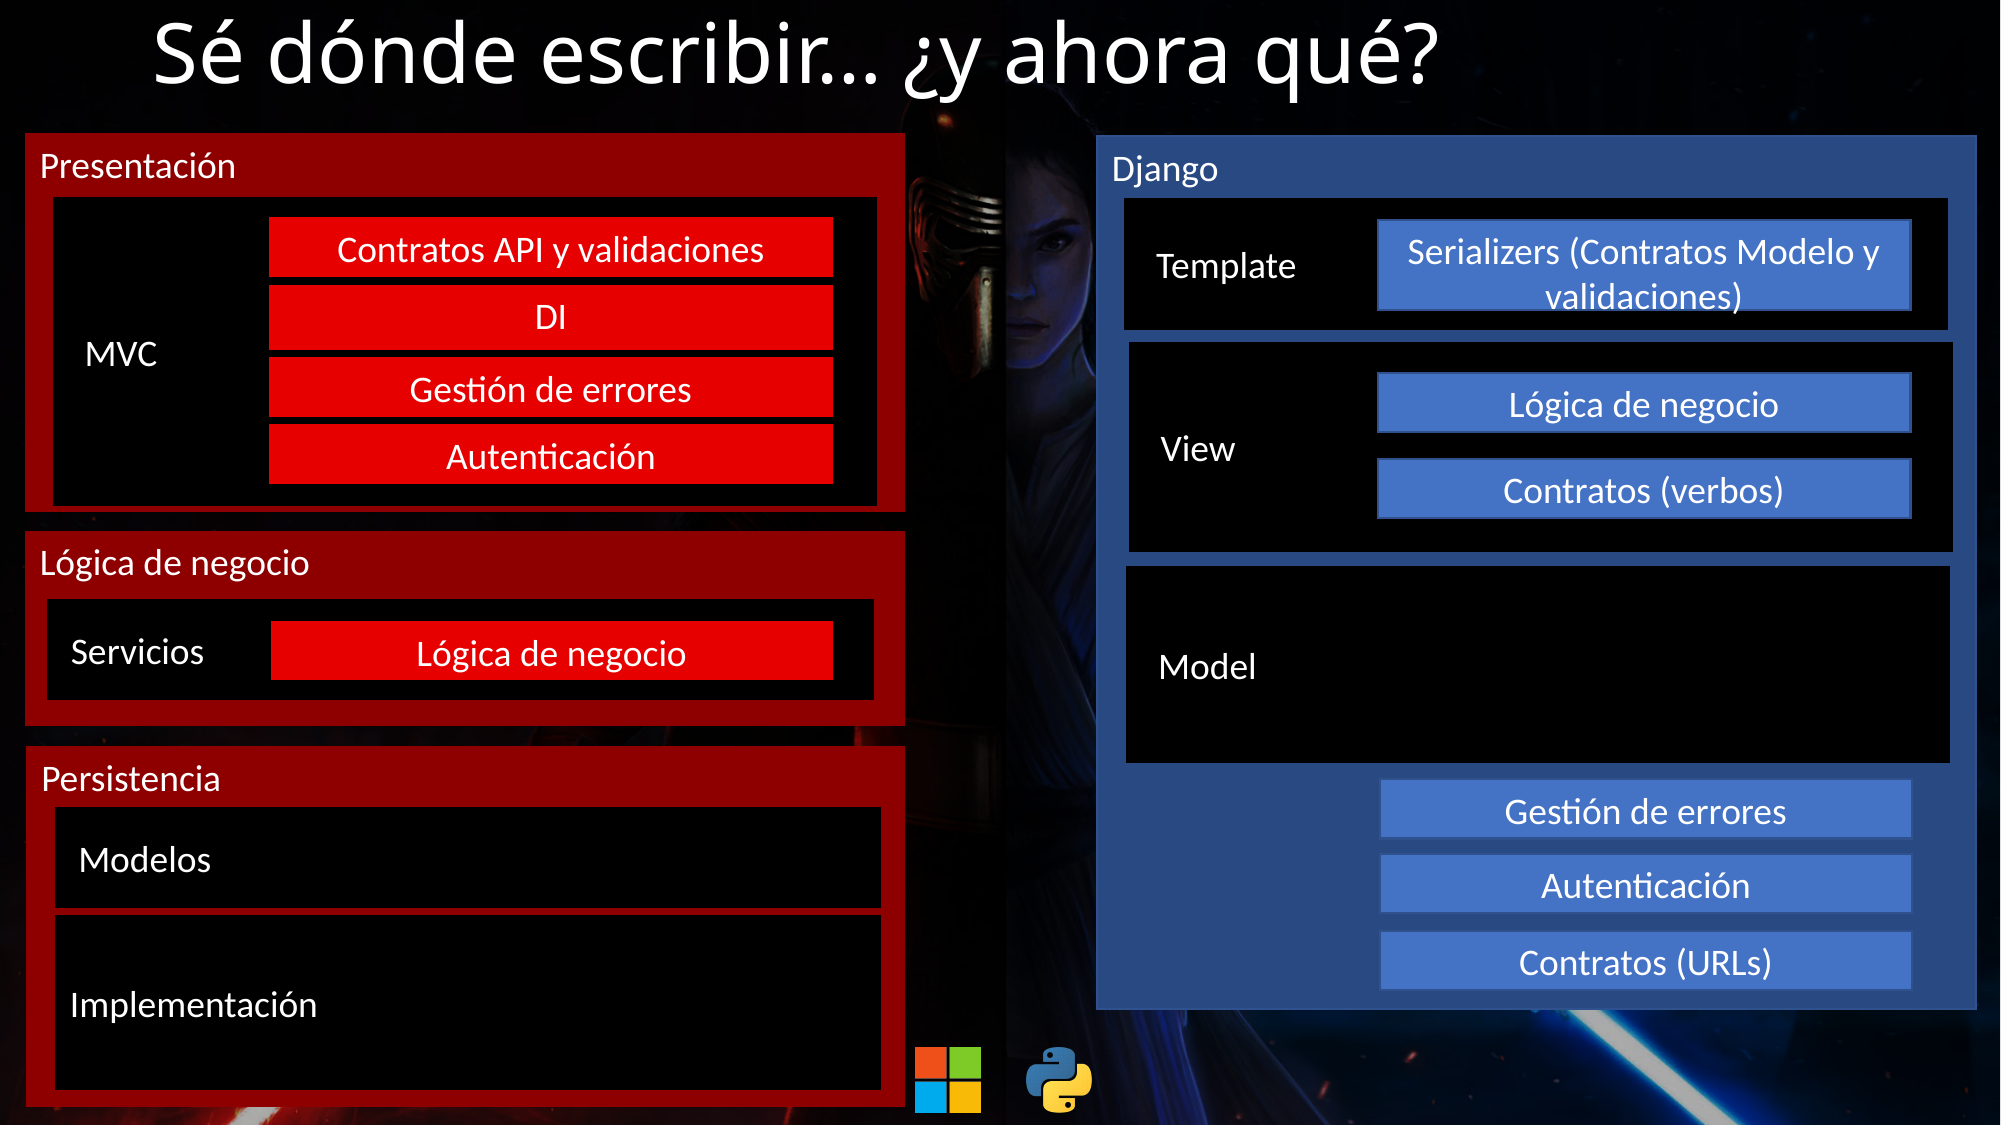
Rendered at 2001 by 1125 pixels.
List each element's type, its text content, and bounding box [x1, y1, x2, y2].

text_box Gestión de errores [269, 357, 833, 417]
text_box Template [1124, 198, 1948, 330]
text_box DI [269, 285, 833, 350]
text_box Autenticación [269, 424, 833, 484]
text_box Contratos (verbos) [1378, 459, 1910, 518]
text_box Lógica de negocio [271, 621, 833, 680]
text_box Implementación [55, 915, 881, 1090]
title Sé dónde escribir… ¿y ahora qué? [137, 0, 1863, 128]
text_box Django [1097, 136, 1976, 1009]
text_box Model [1126, 566, 1950, 763]
text_box Serializers (Contratos Modelo y validaciones) [1378, 220, 1910, 310]
text_box Servicios [47, 599, 874, 700]
text_box Lógica de negocio [1378, 373, 1910, 432]
text_box Autenticación [1380, 854, 1912, 913]
text_box View [1129, 342, 1953, 552]
text_box Gestión de errores [1380, 779, 1912, 839]
text_box MVC [53, 197, 877, 506]
text_box Contratos API y validaciones [269, 217, 833, 277]
text_box Persistencia [26, 746, 905, 1107]
text_box Modelos [55, 807, 881, 908]
text_box Lógica de negocio [25, 531, 905, 726]
text_box Presentación [25, 133, 905, 512]
text_box Contratos (URLs) [1380, 931, 1912, 990]
